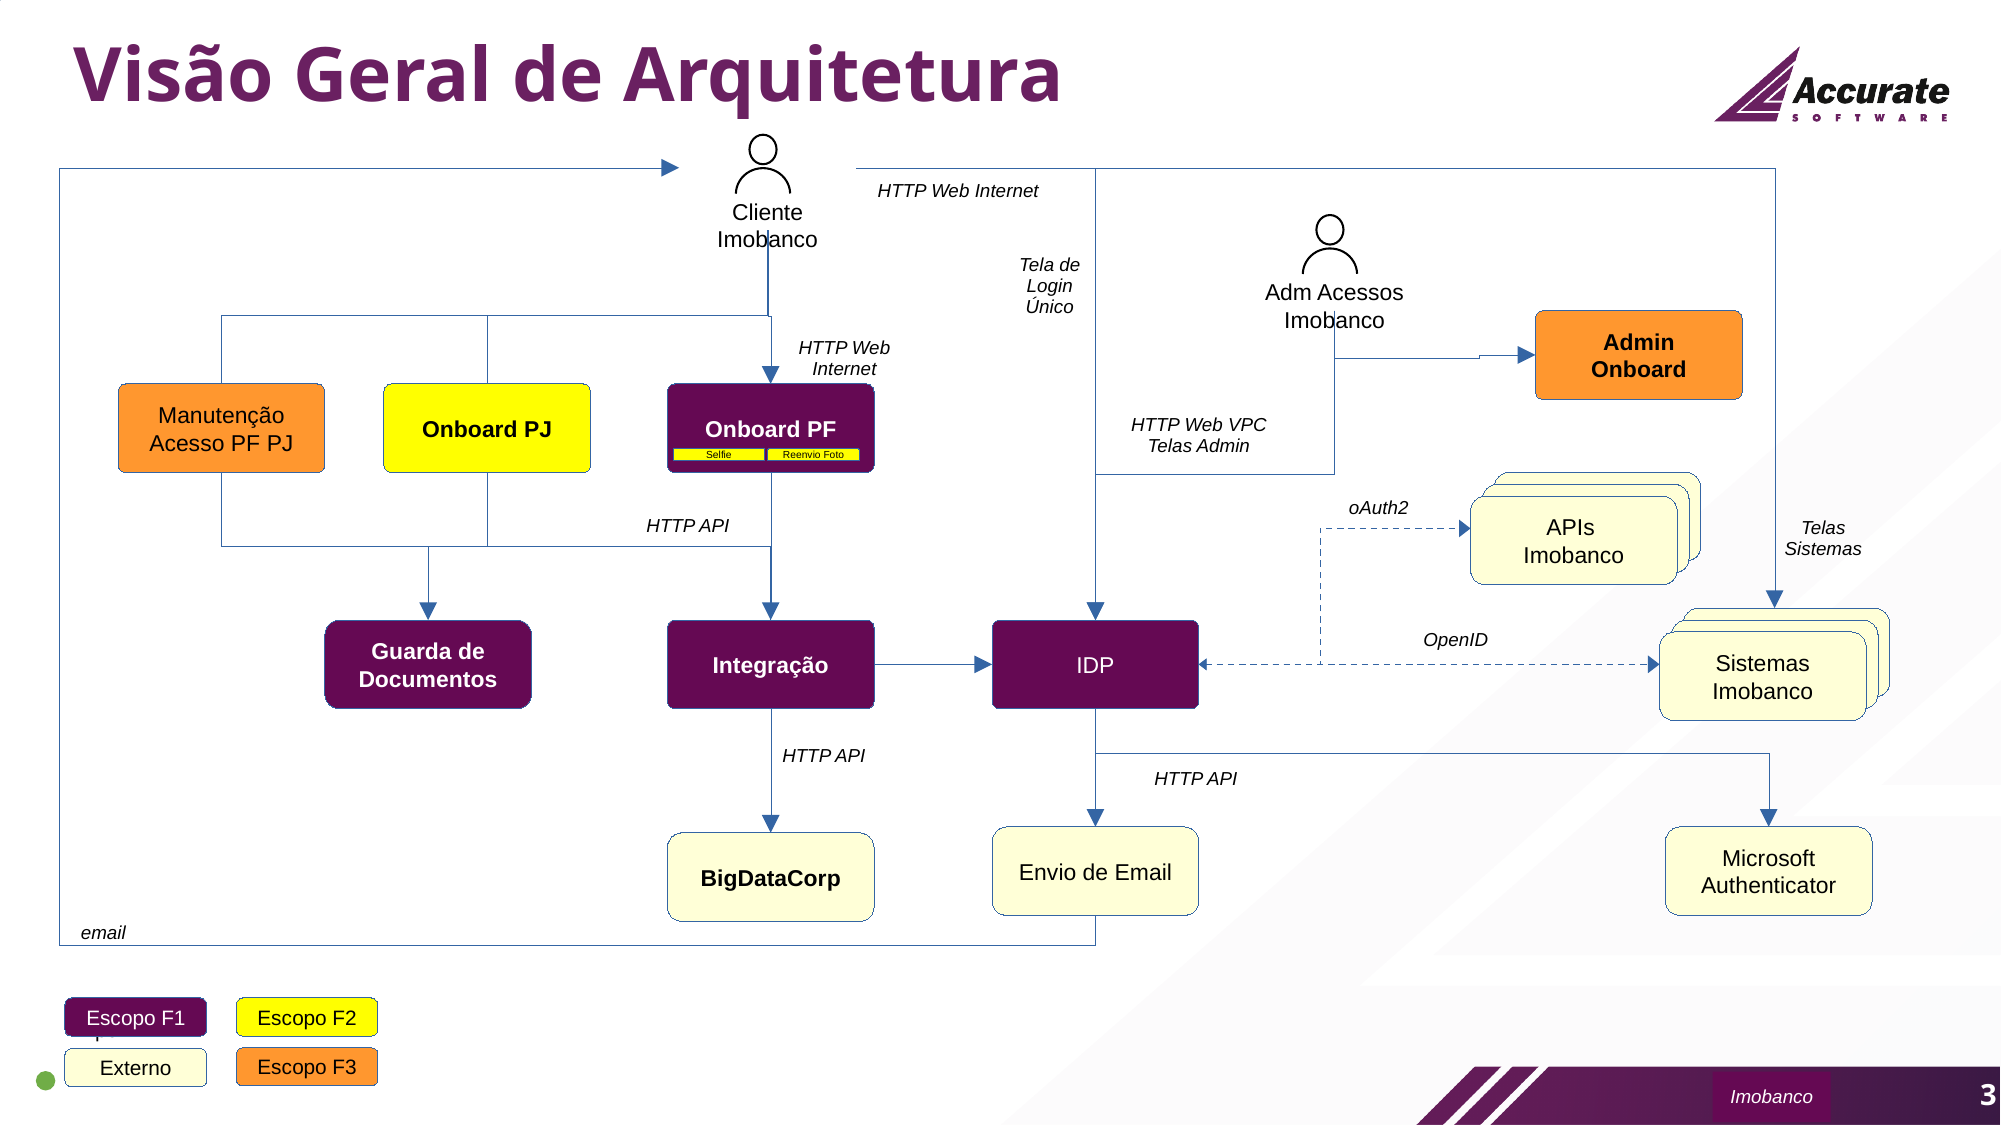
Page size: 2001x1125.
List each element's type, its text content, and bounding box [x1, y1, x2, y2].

text_box APIs Imobanco [1470, 496, 1678, 585]
text_box OpenID [1387, 622, 1524, 680]
text_box Tela de Login Único [1003, 246, 1096, 325]
text_box Manutenção Acesso PF PJ [118, 383, 325, 473]
text_box Escopo F2 [236, 997, 378, 1037]
text_box HTTP Web VPC Telas Admin [1104, 407, 1294, 465]
text_box HTTP API [750, 738, 898, 775]
text_box Reenvio Foto [767, 448, 860, 461]
text_box Sistemas Imobanco [1659, 631, 1867, 721]
text_box Onboard PJ [383, 383, 591, 473]
text_box Cliente Imobanco [679, 190, 857, 231]
text_box Adm Acessos Imobanco [1246, 270, 1424, 311]
text_box Telas Sistemas [1768, 510, 1878, 567]
text_box Guarda de Documentos [324, 620, 532, 709]
text_box IDP [992, 620, 1199, 709]
text_box oAuth2 [1311, 490, 1447, 548]
text_box Sistemas Imobanco [1494, 472, 1701, 561]
text_box Microsoft Authenticator [1665, 826, 1873, 916]
text_box Envio de Email [992, 826, 1199, 916]
text_box HTTP Web Internet [856, 173, 1060, 210]
text_box Escopo F3 [236, 1047, 378, 1086]
text_box Selfie [673, 448, 765, 461]
text_box Admin Onboard [1535, 310, 1743, 400]
text_box HTTP API [614, 507, 762, 544]
text_box HTTP API [1122, 761, 1270, 798]
text_box Sistemas Imobanco [1671, 620, 1879, 709]
text_box Imobanco [1712, 1071, 1831, 1123]
text_box Visão Geral de Arquitetura [58, 19, 1359, 125]
text_box Onboard PF [667, 383, 875, 473]
text_box Sistemas Imobanco [1683, 608, 1890, 697]
picture [0, 0, 2000, 1125]
text_box HTTP Web Internet [770, 330, 919, 388]
text_box Sistemas Imobanco [1482, 484, 1690, 573]
text_box BigDataCorp [667, 832, 875, 922]
text_box email [59, 915, 148, 952]
text_box Integração [667, 620, 875, 709]
text_box Escopo F1 [64, 997, 207, 1037]
text_box Externo [64, 1048, 207, 1087]
